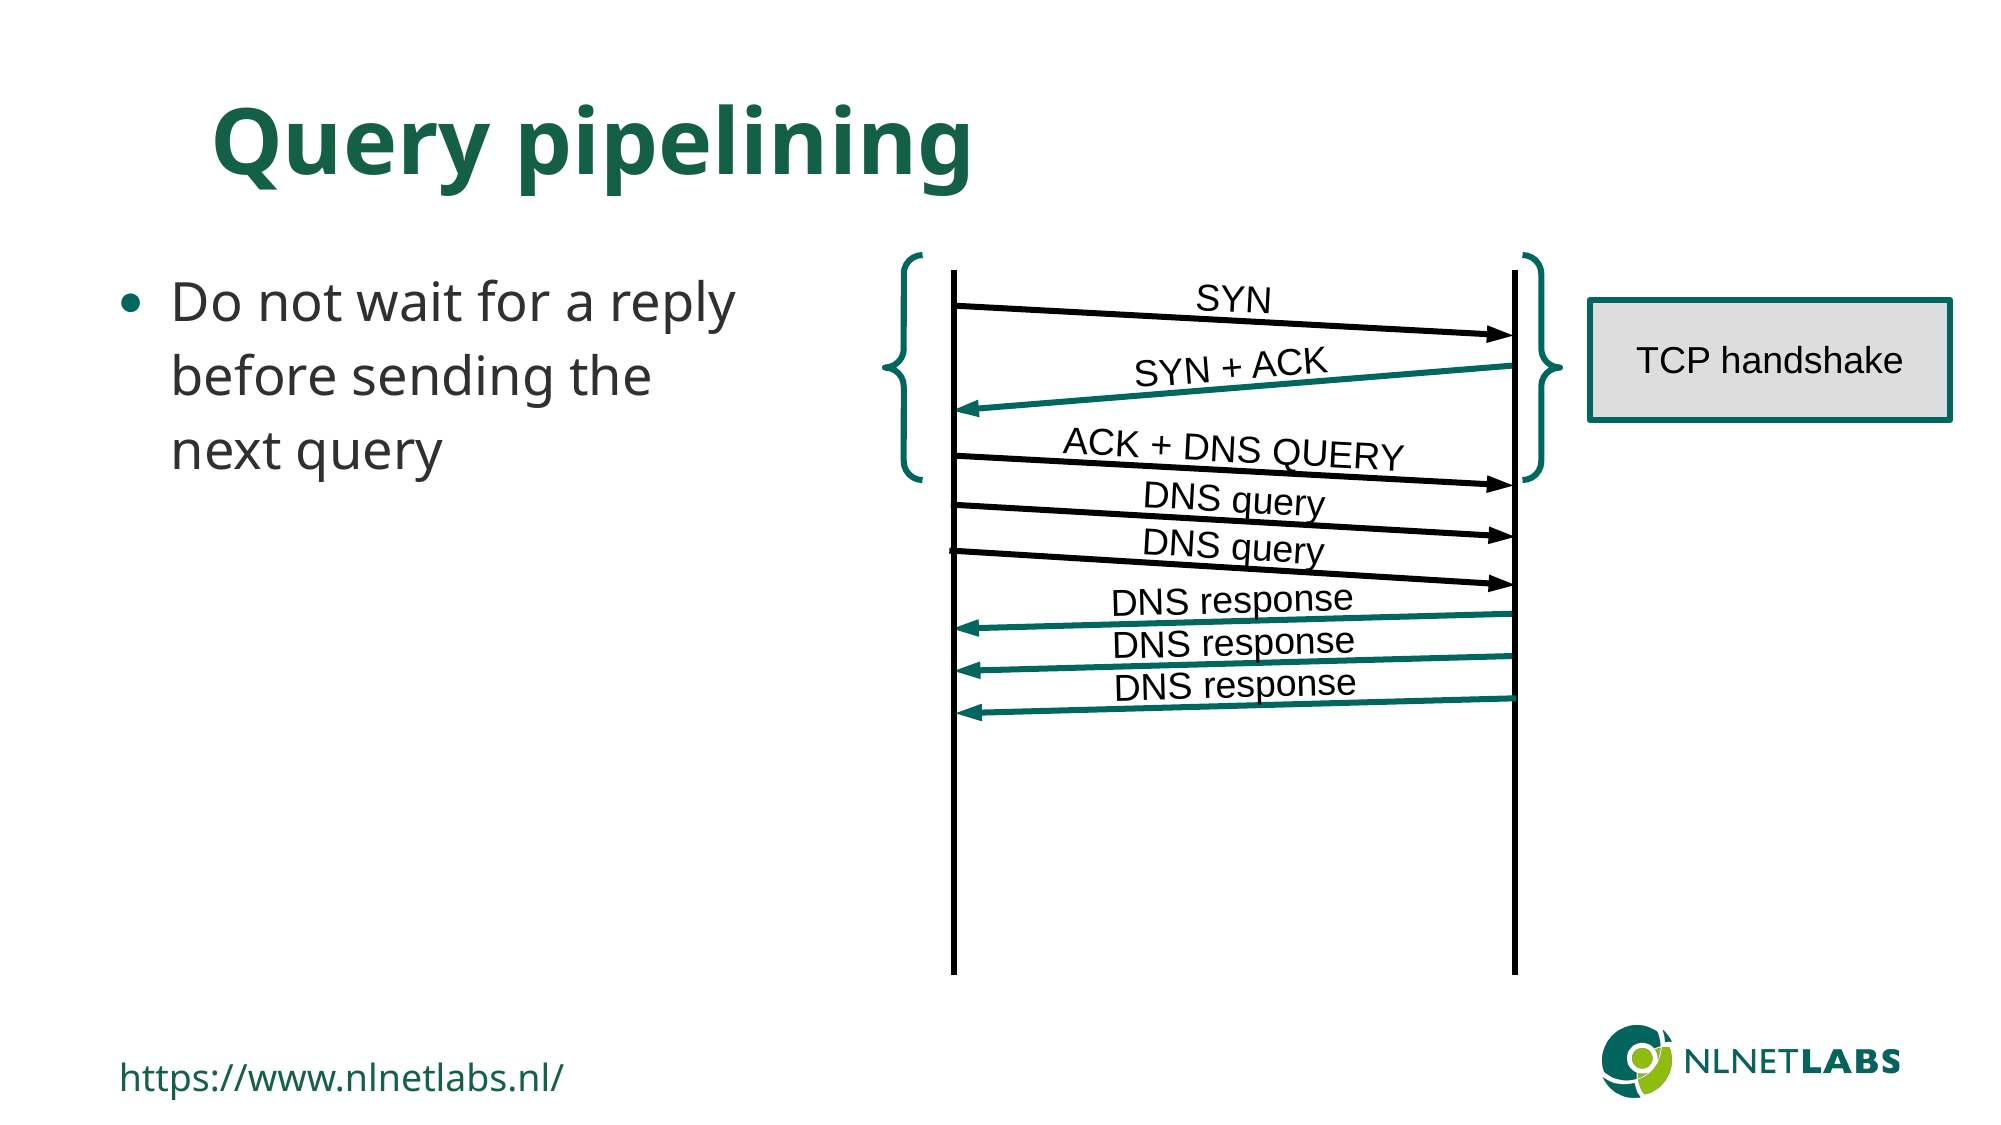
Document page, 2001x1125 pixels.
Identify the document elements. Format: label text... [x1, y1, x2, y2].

text_box TCP handshake [1590, 299, 1951, 421]
picture [1602, 1025, 1900, 1098]
title Query pipelining [210, 44, 1900, 233]
list Do not wait for a reply before sending the next query [99, 263, 751, 916]
